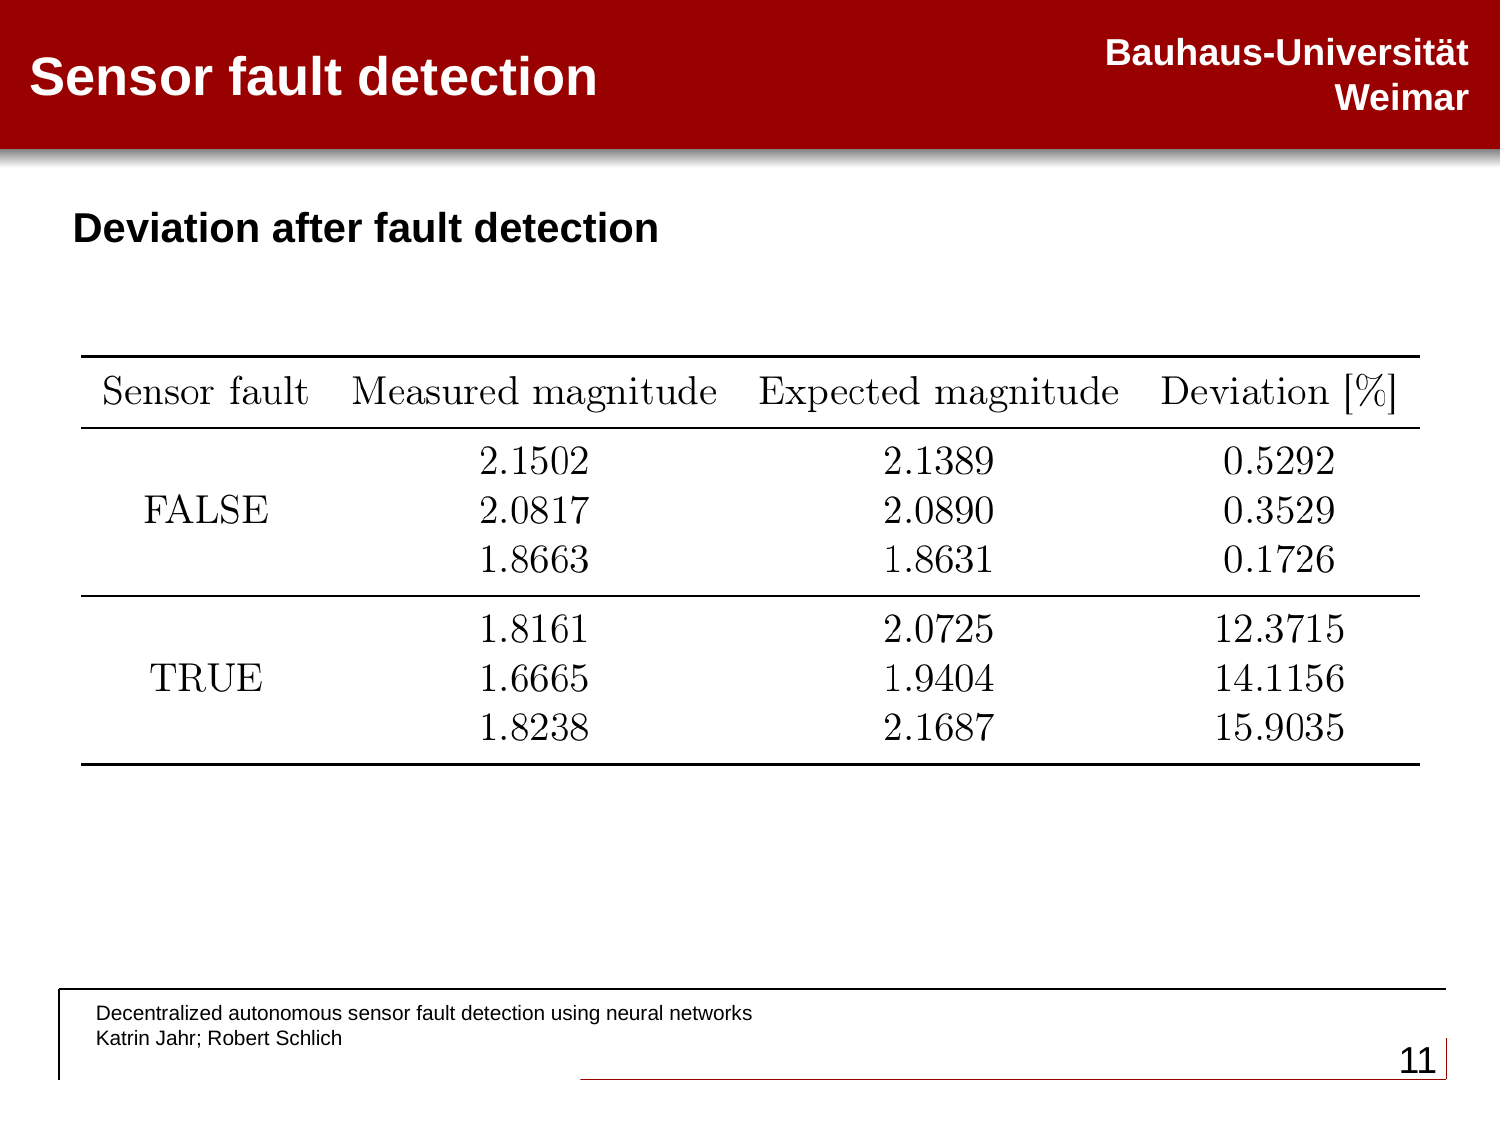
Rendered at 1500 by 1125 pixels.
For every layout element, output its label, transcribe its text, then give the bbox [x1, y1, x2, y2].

picture [74, 347, 1425, 772]
text_box Deviation after fault detection [57, 193, 1500, 256]
text_box Sensor fault detection [29, 0, 1103, 153]
